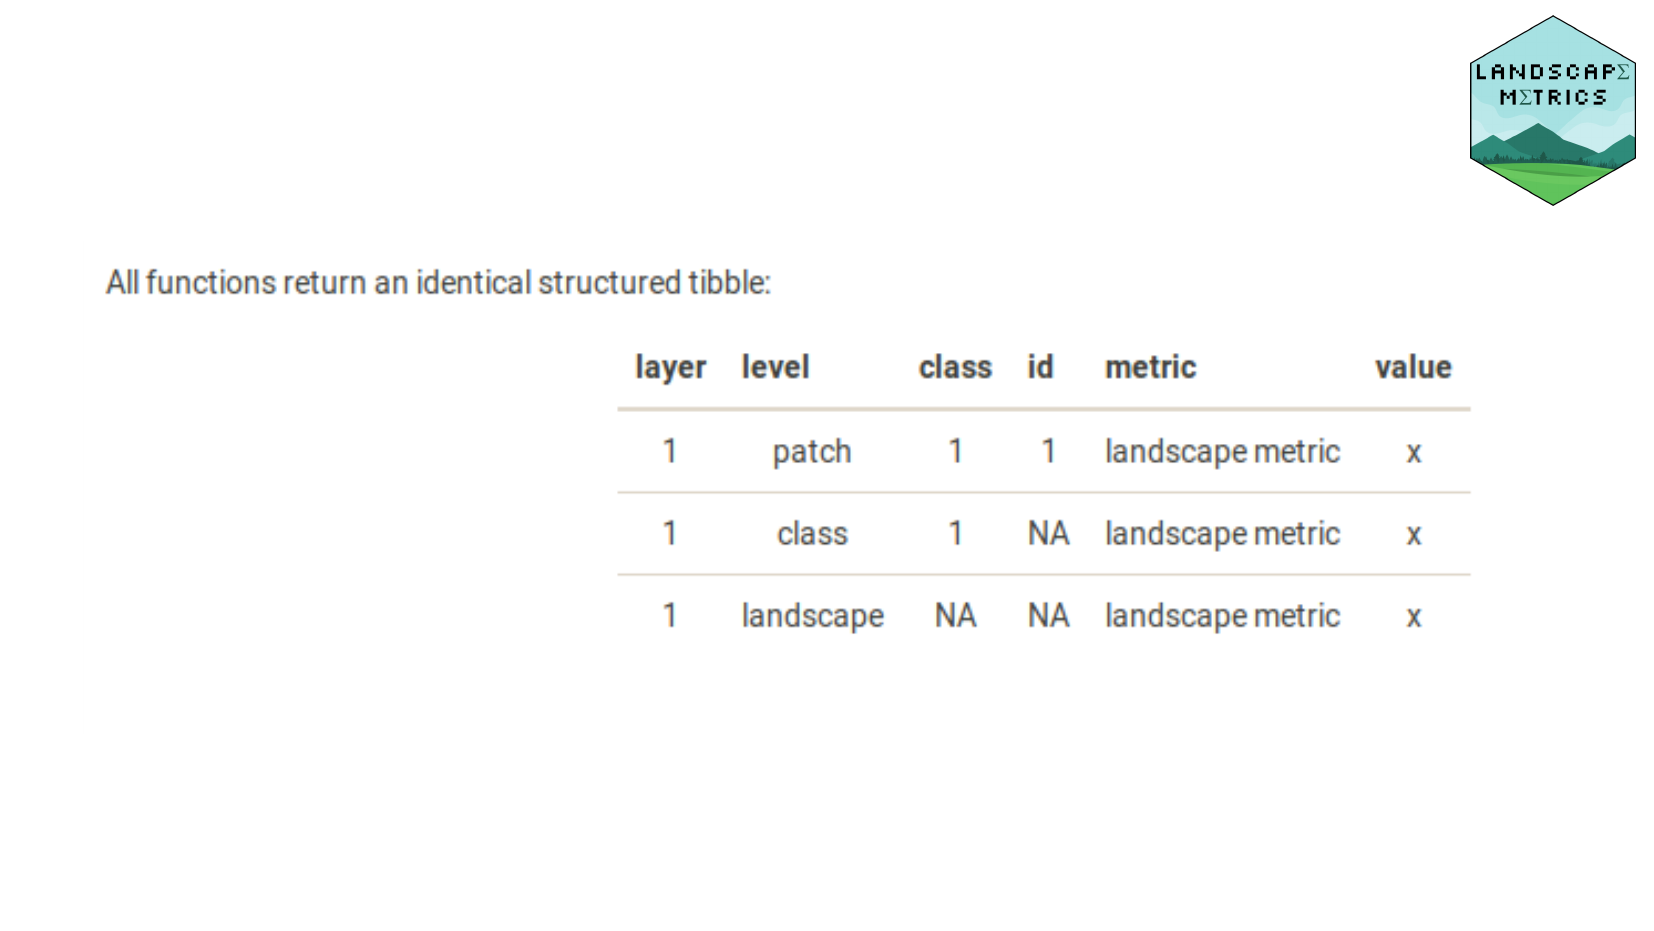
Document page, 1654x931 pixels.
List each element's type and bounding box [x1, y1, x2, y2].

picture [82, 241, 1571, 734]
picture [1470, 15, 1636, 206]
